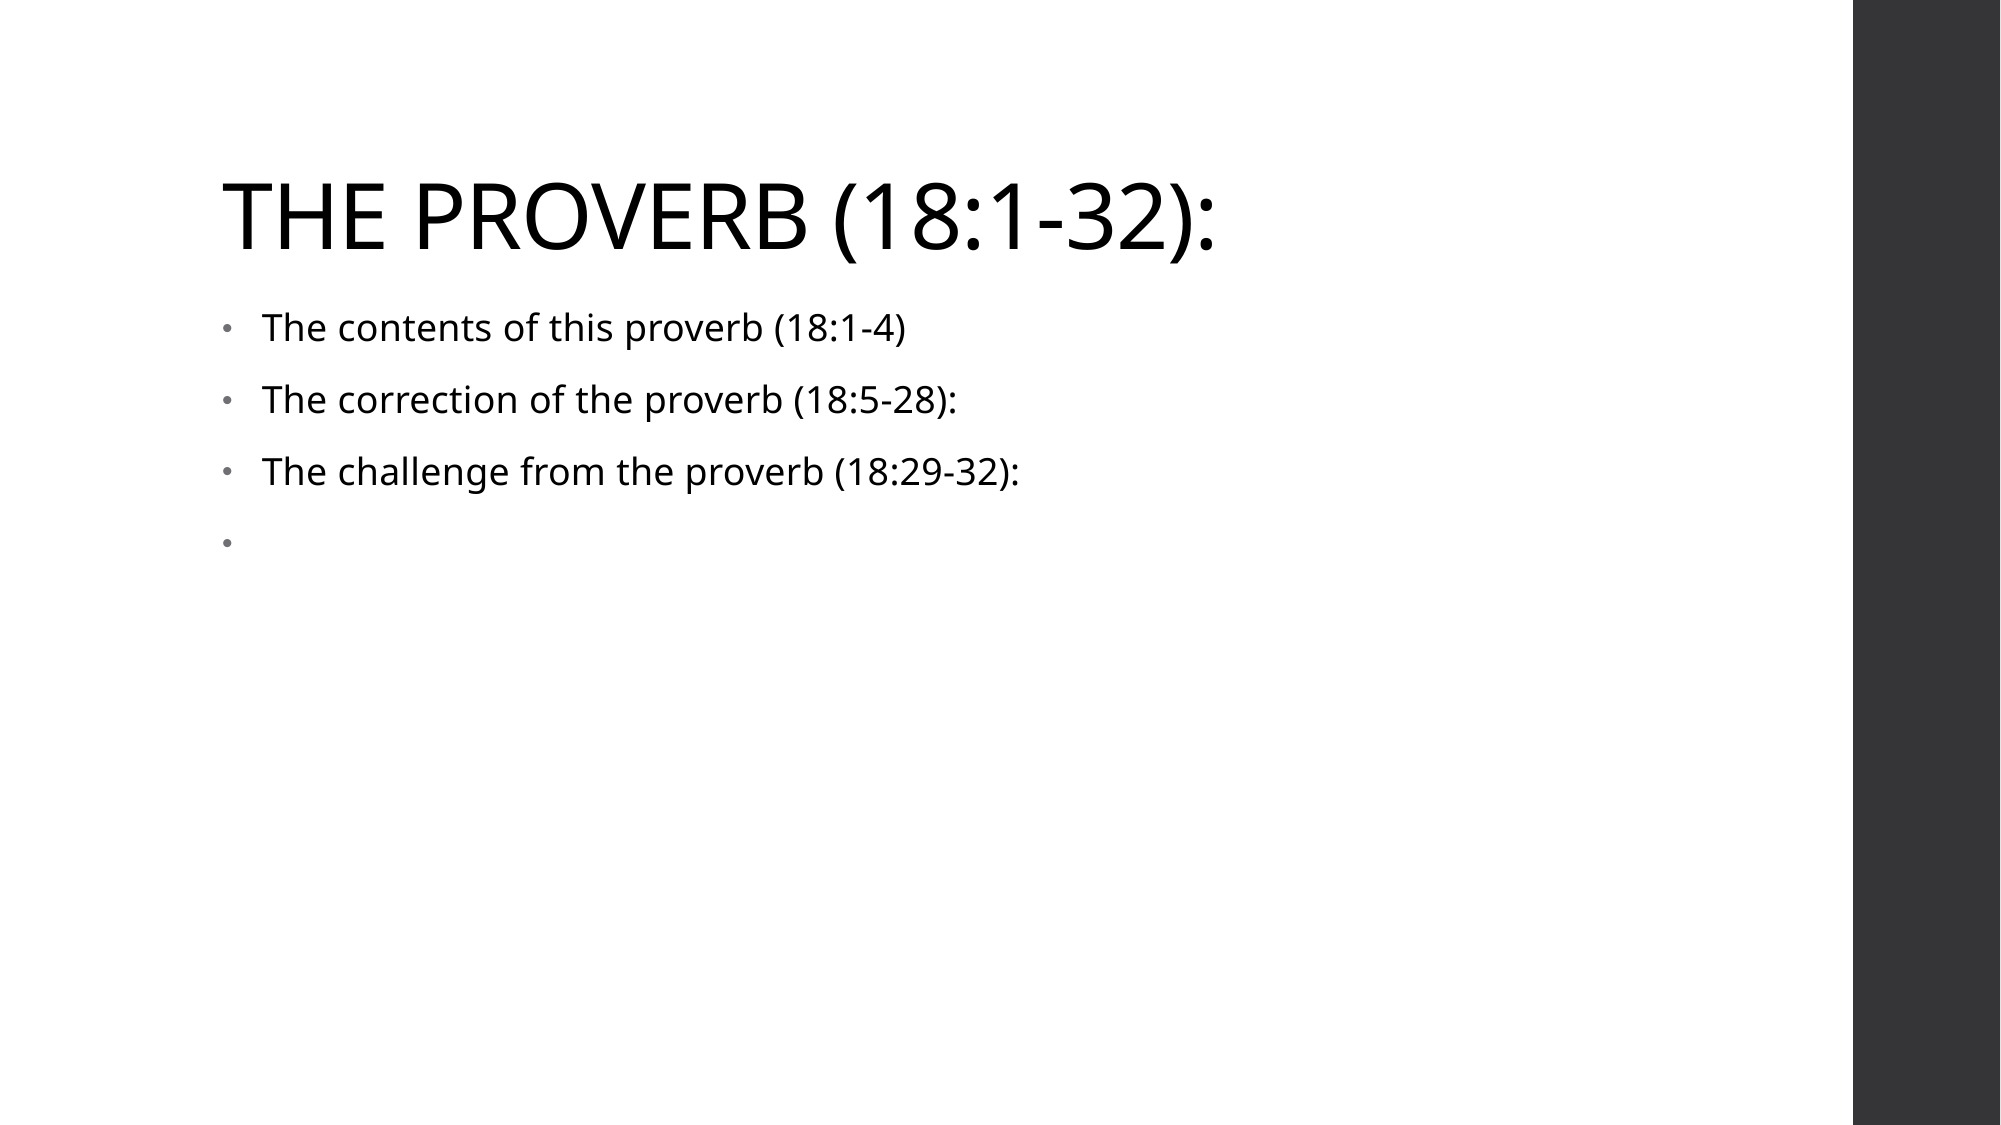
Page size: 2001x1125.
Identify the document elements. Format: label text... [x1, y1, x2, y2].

list The contents of this proverb (18:1-4) The correction of the proverb (18:5-28): The challenge from the proverb (18:29-32): [206, 299, 1617, 1014]
title THE PROVERB (18:1-32): [206, 60, 1797, 278]
